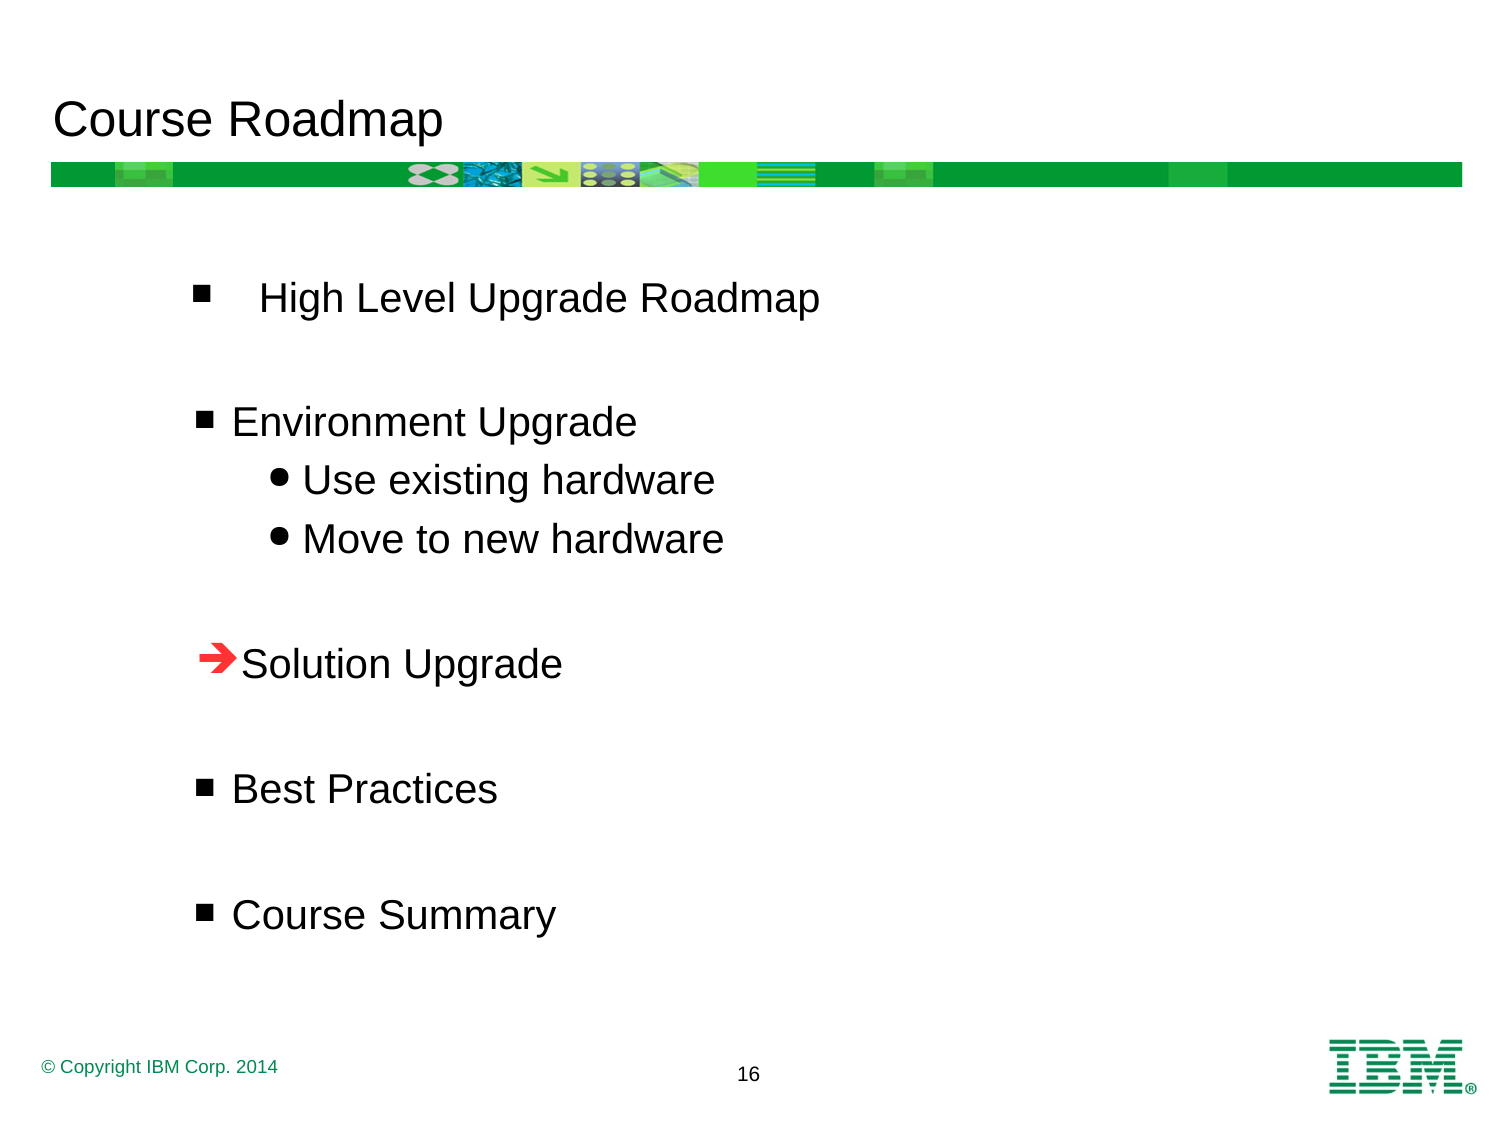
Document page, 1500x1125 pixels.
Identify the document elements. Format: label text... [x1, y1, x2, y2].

title Course Roadmap [37, 45, 1388, 188]
picture [1327, 1037, 1479, 1096]
picture [50, 161, 1463, 189]
list High Level Upgrade Roadmap Environment Upgrade Use existing hardware Move to new hardware Solution Upgrade Best Practices Course Summary [75, 262, 1426, 1005]
